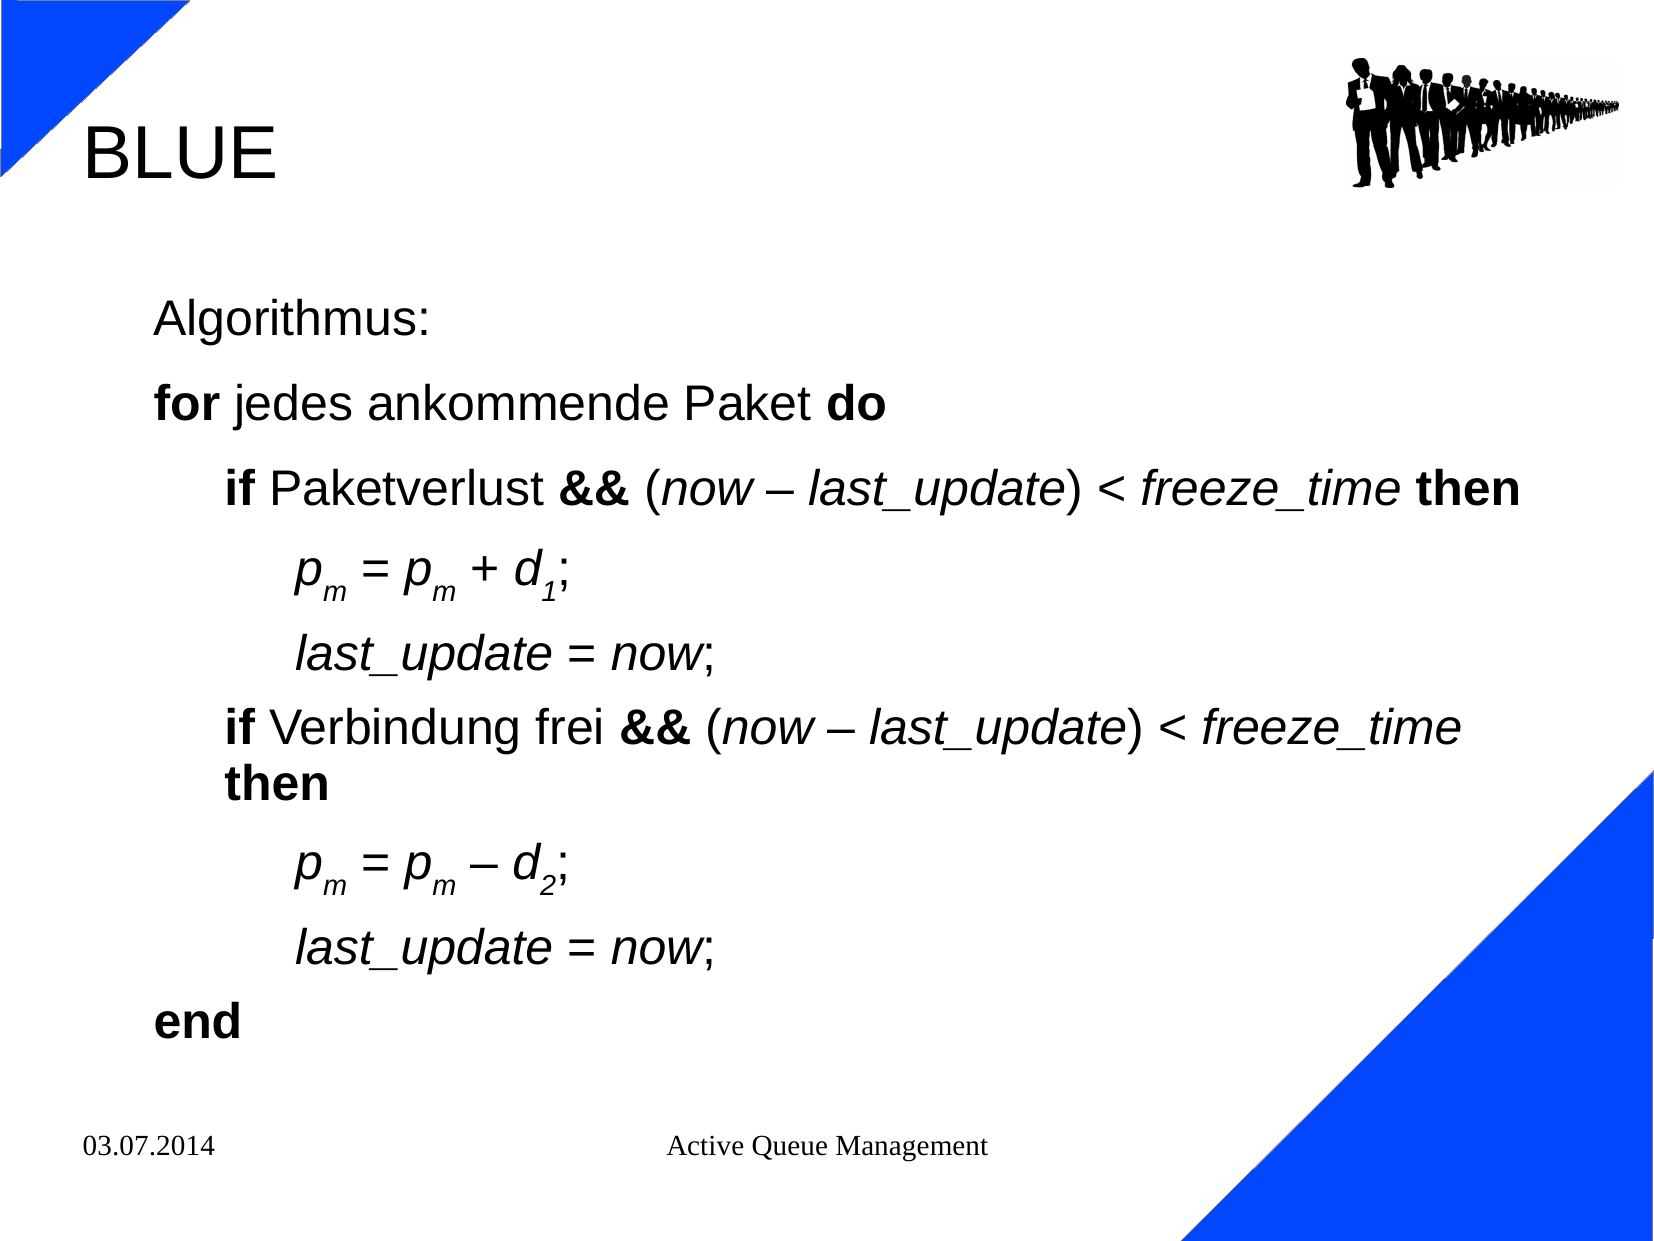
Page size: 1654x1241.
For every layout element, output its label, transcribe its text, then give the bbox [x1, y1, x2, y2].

text_box [1180, 770, 1654, 1241]
list Algorithmus: for jedes ankommende Paket do if Paketverlust && (now – last_update) < freeze_time then pm = pm + d1; last_update = now; if Verbindung frei && (now – last_update) < freeze_time then pm = pm – d2; last_update = now; end [82, 290, 1571, 1109]
title BLUE [82, 49, 1571, 257]
text_box [0, 0, 190, 177]
picture [1346, 58, 1619, 188]
